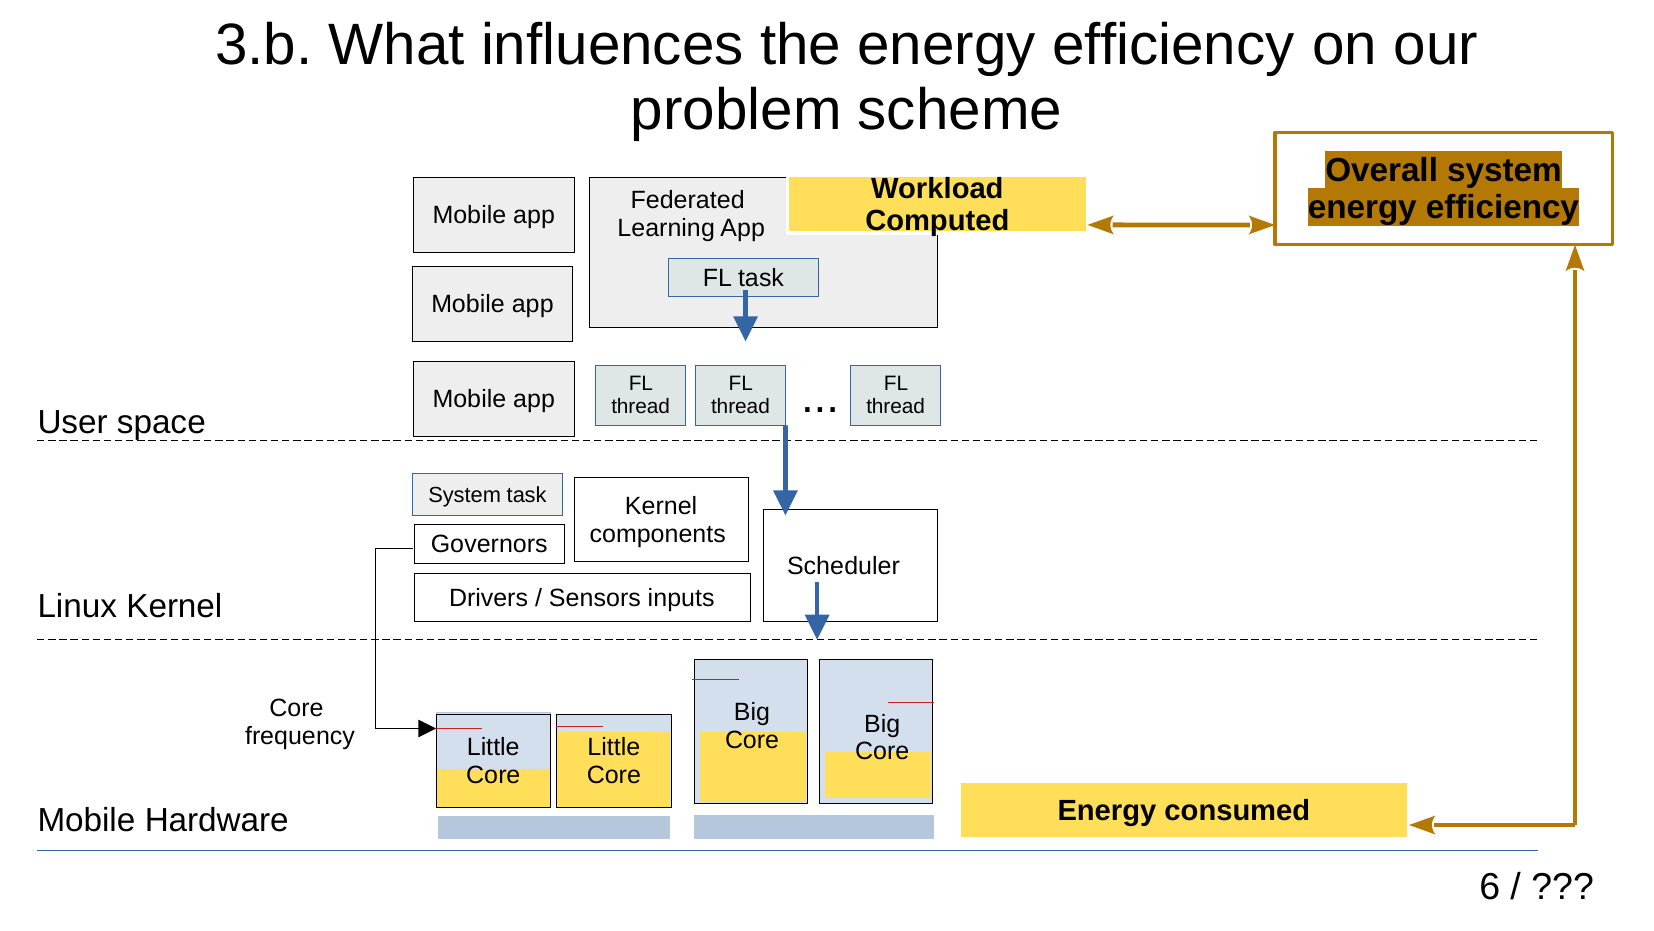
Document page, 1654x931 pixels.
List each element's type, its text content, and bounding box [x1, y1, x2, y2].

text_box Scheduler [763, 509, 938, 622]
text_box User space [37, 403, 301, 441]
text_box [694, 815, 934, 839]
text_box Governors [414, 524, 565, 564]
text_box 6 / ??? [1464, 858, 1653, 929]
text_box Big Core [694, 679, 810, 772]
text_box [589, 177, 938, 328]
text_box Little Core [436, 714, 551, 808]
text_box Energy consumed [959, 781, 1410, 839]
text_box Mobile app [412, 266, 573, 342]
text_box Mobile app [413, 177, 575, 253]
text_box Linux Kernel [37, 586, 301, 625]
text_box Big Core [825, 690, 940, 784]
text_box FL thread [695, 365, 786, 426]
text_box ... [781, 359, 859, 435]
text_box Workload Computed [787, 175, 1088, 233]
text_box Federated Learning App [599, 195, 784, 233]
text_box Mobile app [413, 361, 575, 437]
text_box Mobile Hardware [37, 789, 376, 851]
text_box [694, 659, 808, 679]
text_box [694, 772, 808, 804]
text_box System task [412, 473, 563, 516]
text_box [819, 659, 933, 804]
text_box [438, 816, 670, 839]
text_box Core frequency [225, 702, 376, 741]
text_box Drivers / Sensors inputs [414, 573, 751, 622]
text_box FL thread [595, 365, 686, 426]
text_box FL task [668, 258, 819, 297]
text_box FL thread [850, 365, 941, 426]
text_box Overall system energy efficiency [1274, 132, 1613, 245]
title 3.b. What influences the energy efficiency on our problem scheme [112, 4, 1581, 151]
text_box Little Core [556, 714, 672, 808]
text_box Kernel components [574, 477, 749, 562]
